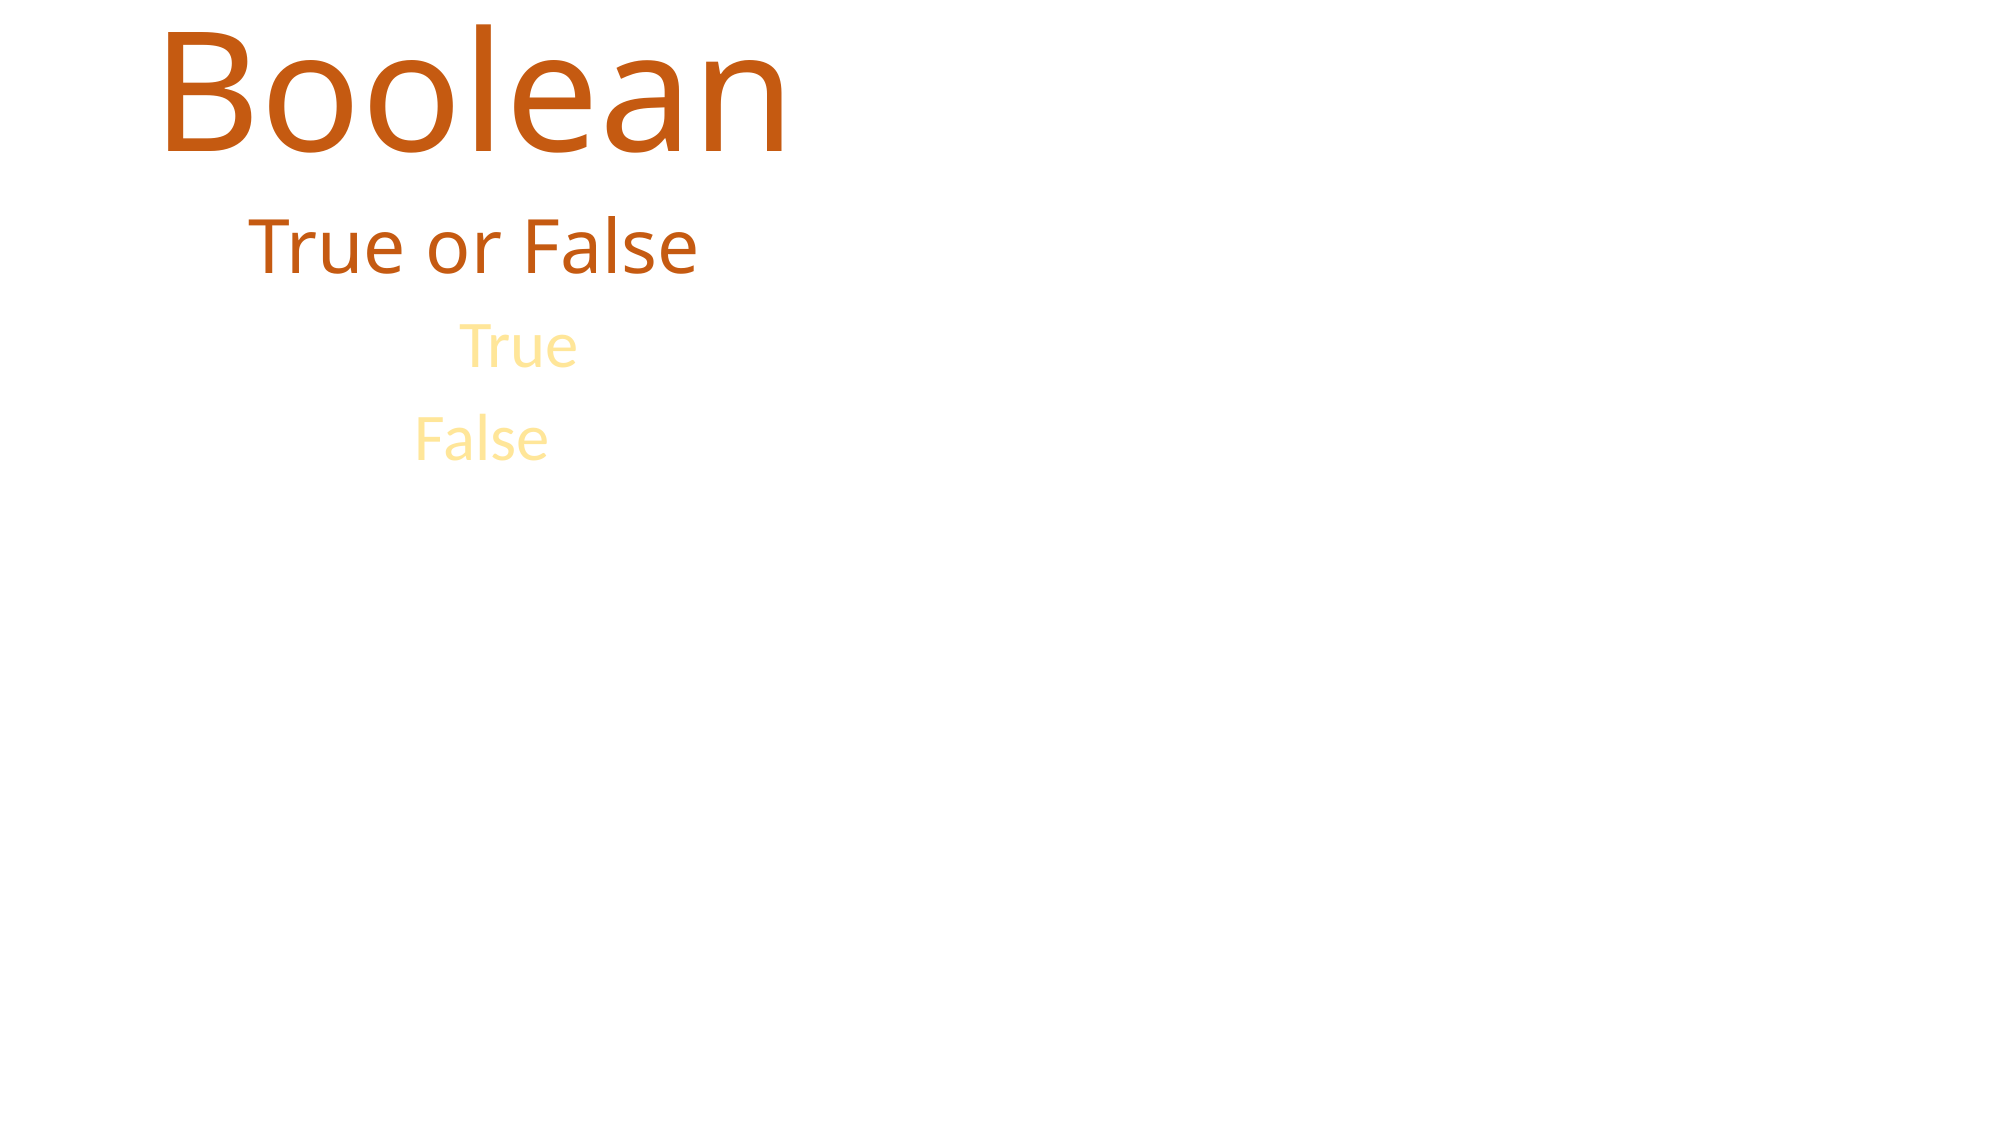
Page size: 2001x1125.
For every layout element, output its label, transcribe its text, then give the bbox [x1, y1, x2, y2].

list Boolean True or False has_paid = True is_here = False [137, 0, 1863, 1014]
